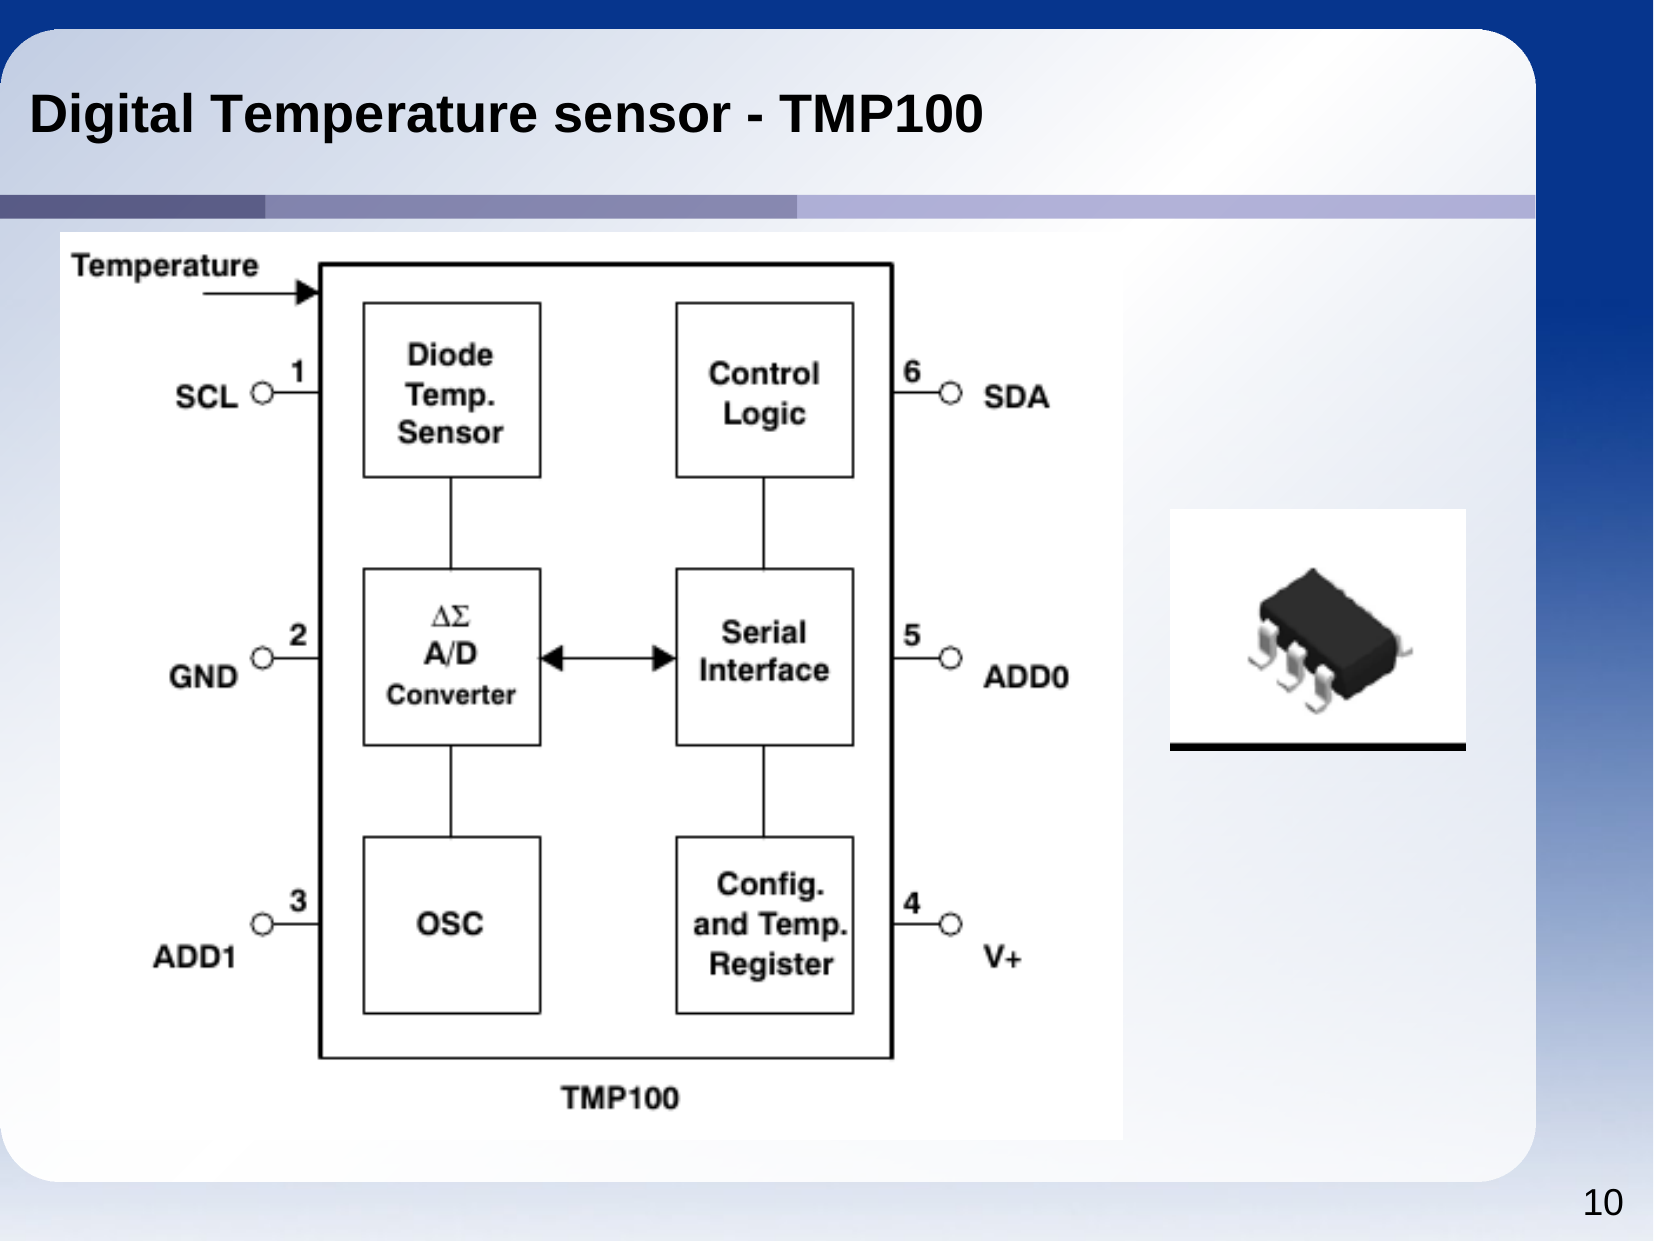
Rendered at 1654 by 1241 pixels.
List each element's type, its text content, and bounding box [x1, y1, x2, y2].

title Digital Temperature sensor - TMP100 [29, 49, 1506, 178]
picture [0, 0, 1654, 1241]
picture [1170, 509, 1466, 751]
picture [60, 232, 1123, 1141]
